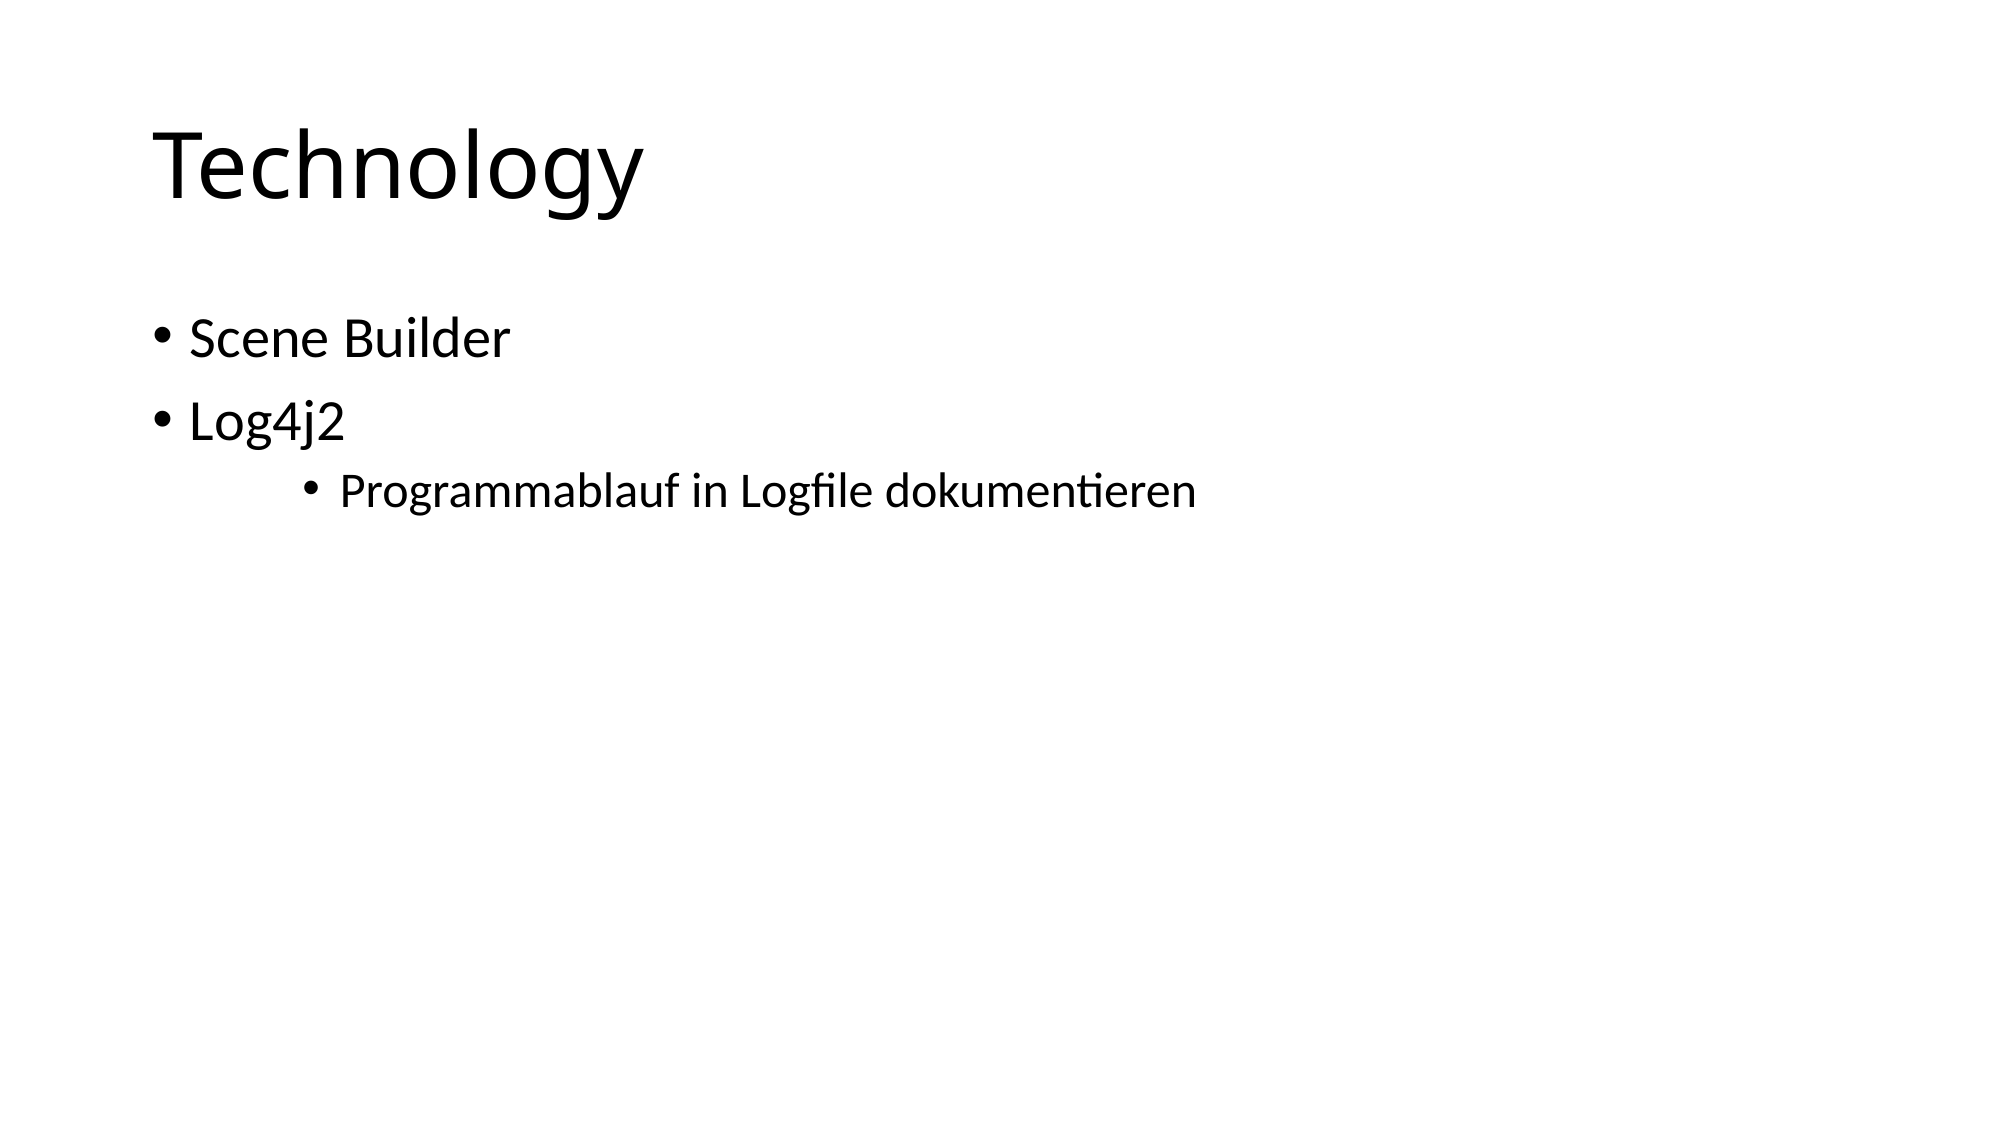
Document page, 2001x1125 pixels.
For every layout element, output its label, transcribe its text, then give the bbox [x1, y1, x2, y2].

list Scene Builder Log4j2 Programmablauf in Logfile dokumentieren [137, 299, 1863, 1014]
title Technology [137, 59, 1863, 278]
